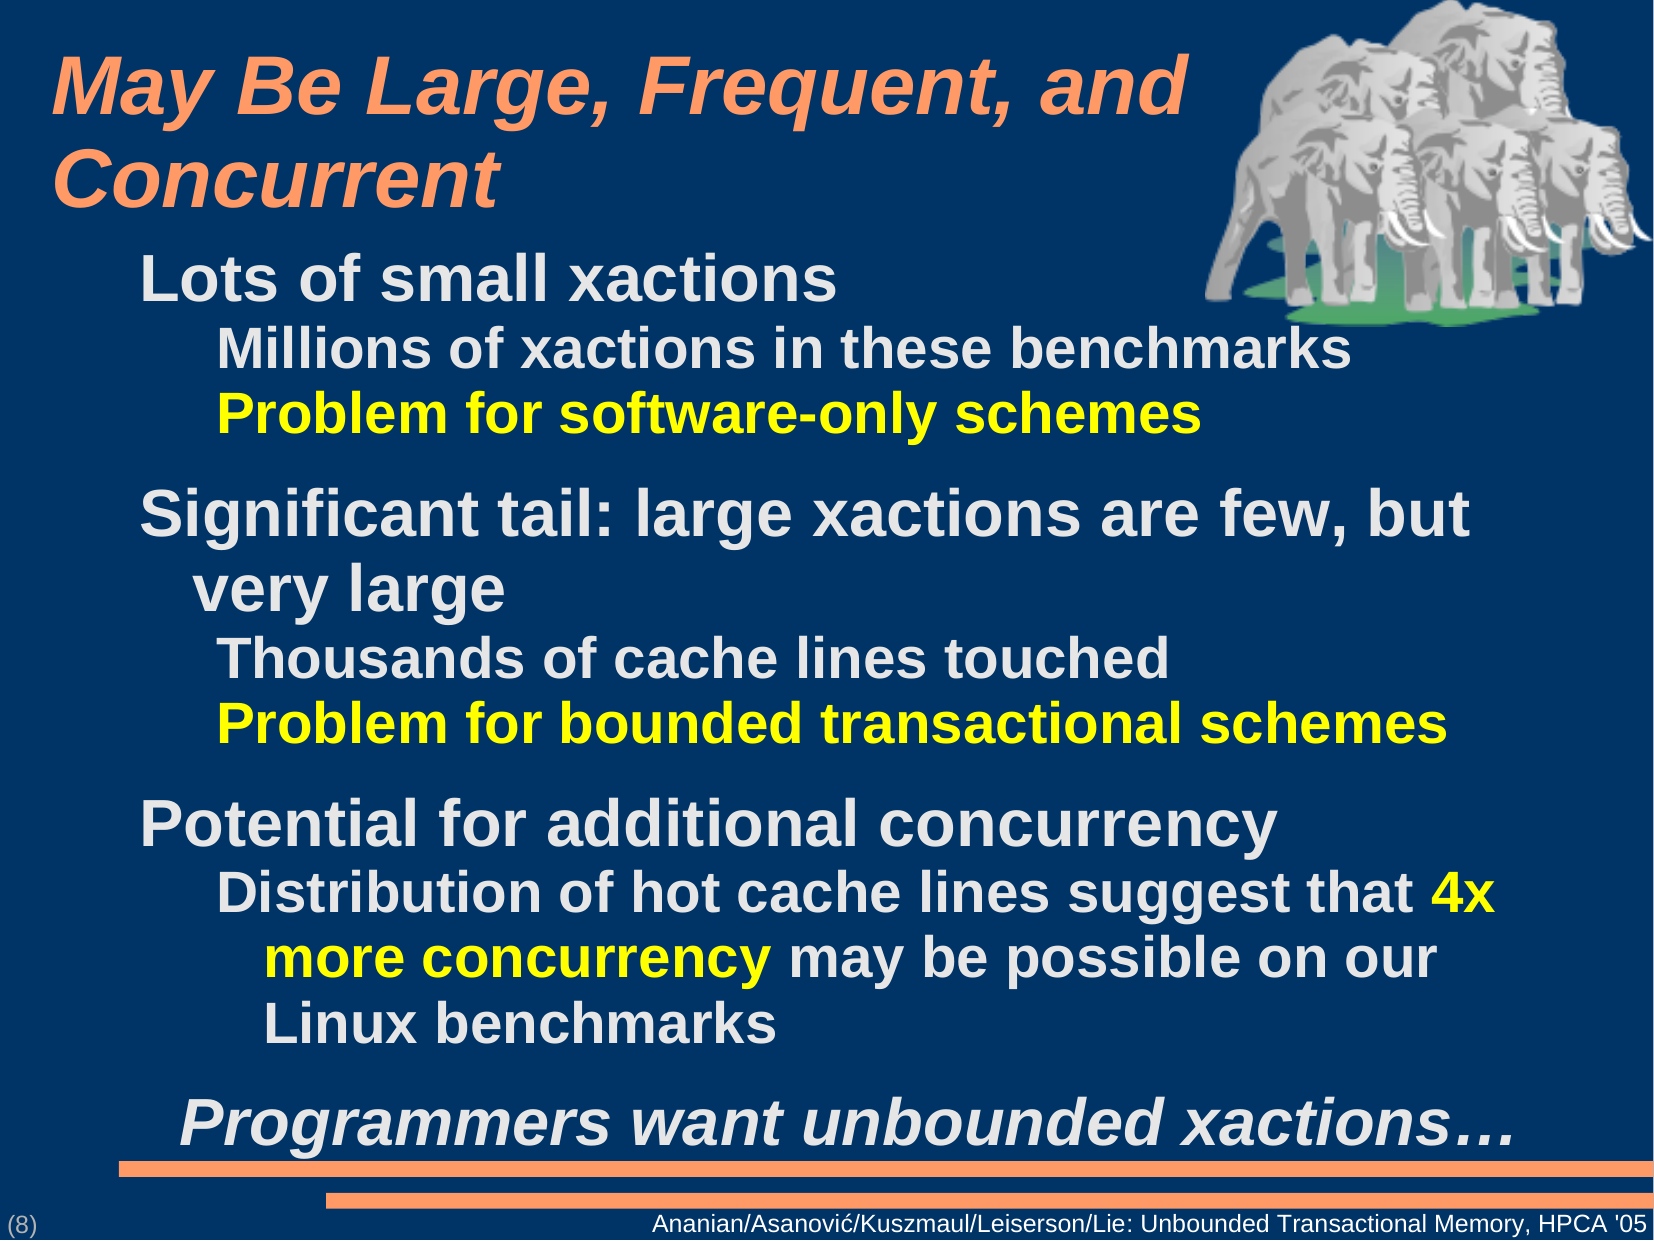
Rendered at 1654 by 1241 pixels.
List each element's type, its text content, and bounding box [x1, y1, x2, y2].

list Lots of small xactions Millions of xactions in these benchmarks Problem for software-only schemes Significant tail: large xactions are few, but very large Thousands of cache lines touched Problem for bounded transactional schemes Potential for additional concurrency Distribution of hot cache lines suggest that 4x more concurrency may be possible on our Linux benchmarks Programmers want unbounded xactions… [121, 241, 1561, 1184]
title May Be Large, Frequent, and Concurrent [51, 28, 1220, 236]
picture [1205, 0, 1654, 327]
